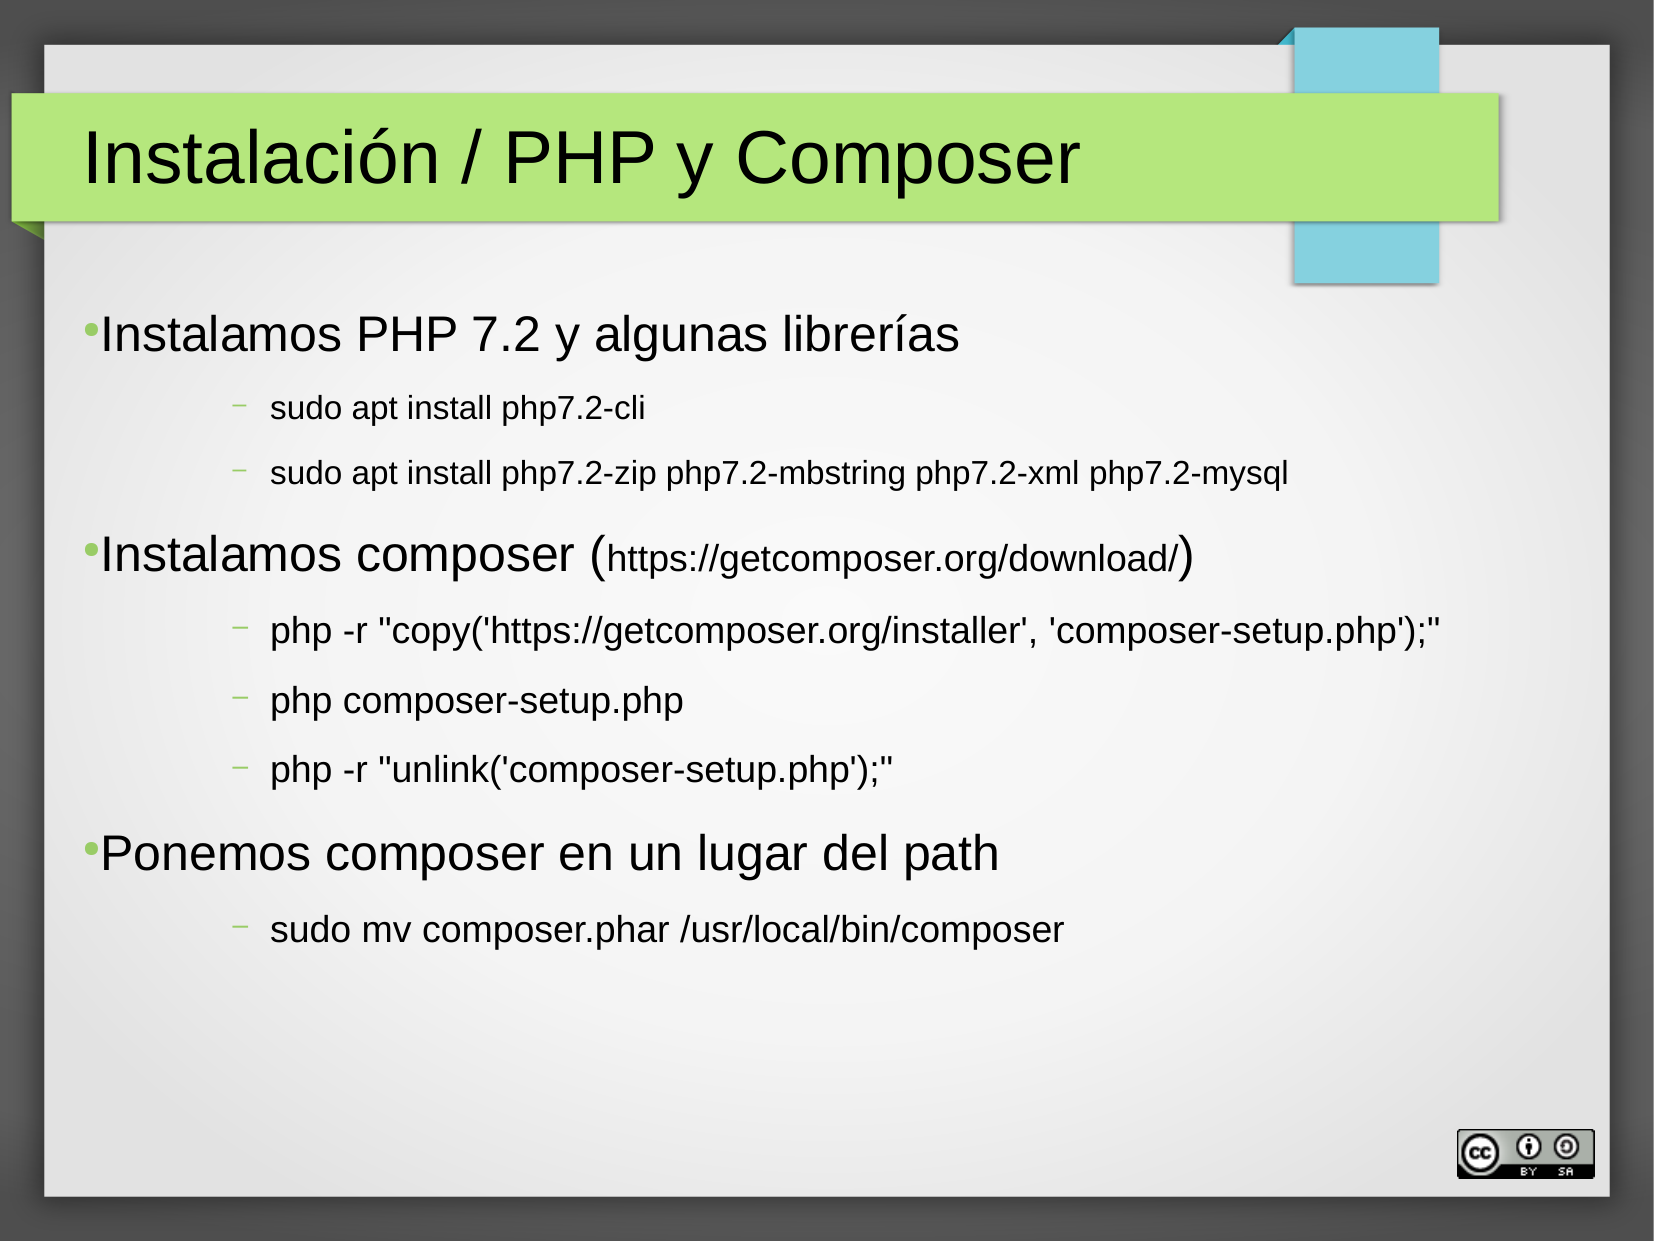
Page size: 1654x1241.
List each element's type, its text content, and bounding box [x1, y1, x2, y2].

picture [0, 0, 1654, 1241]
list Instalamos PHP 7.2 y algunas librerías sudo apt install php7.2-cli sudo apt install php7.2-zip php7.2-mbstring php7.2-xml php7.2-mysql Instalamos composer (https://getcomposer.org/download/) php -r "copy('https://getcomposer.org/installer', 'composer-setup.php');" php composer-setup.php php -r "unlink('composer-setup.php');" Ponemos composer en un lugar del path sudo mv composer.phar /usr/local/bin/composer [82, 301, 1571, 1021]
title Instalación / PHP y Composer [82, 94, 1264, 213]
